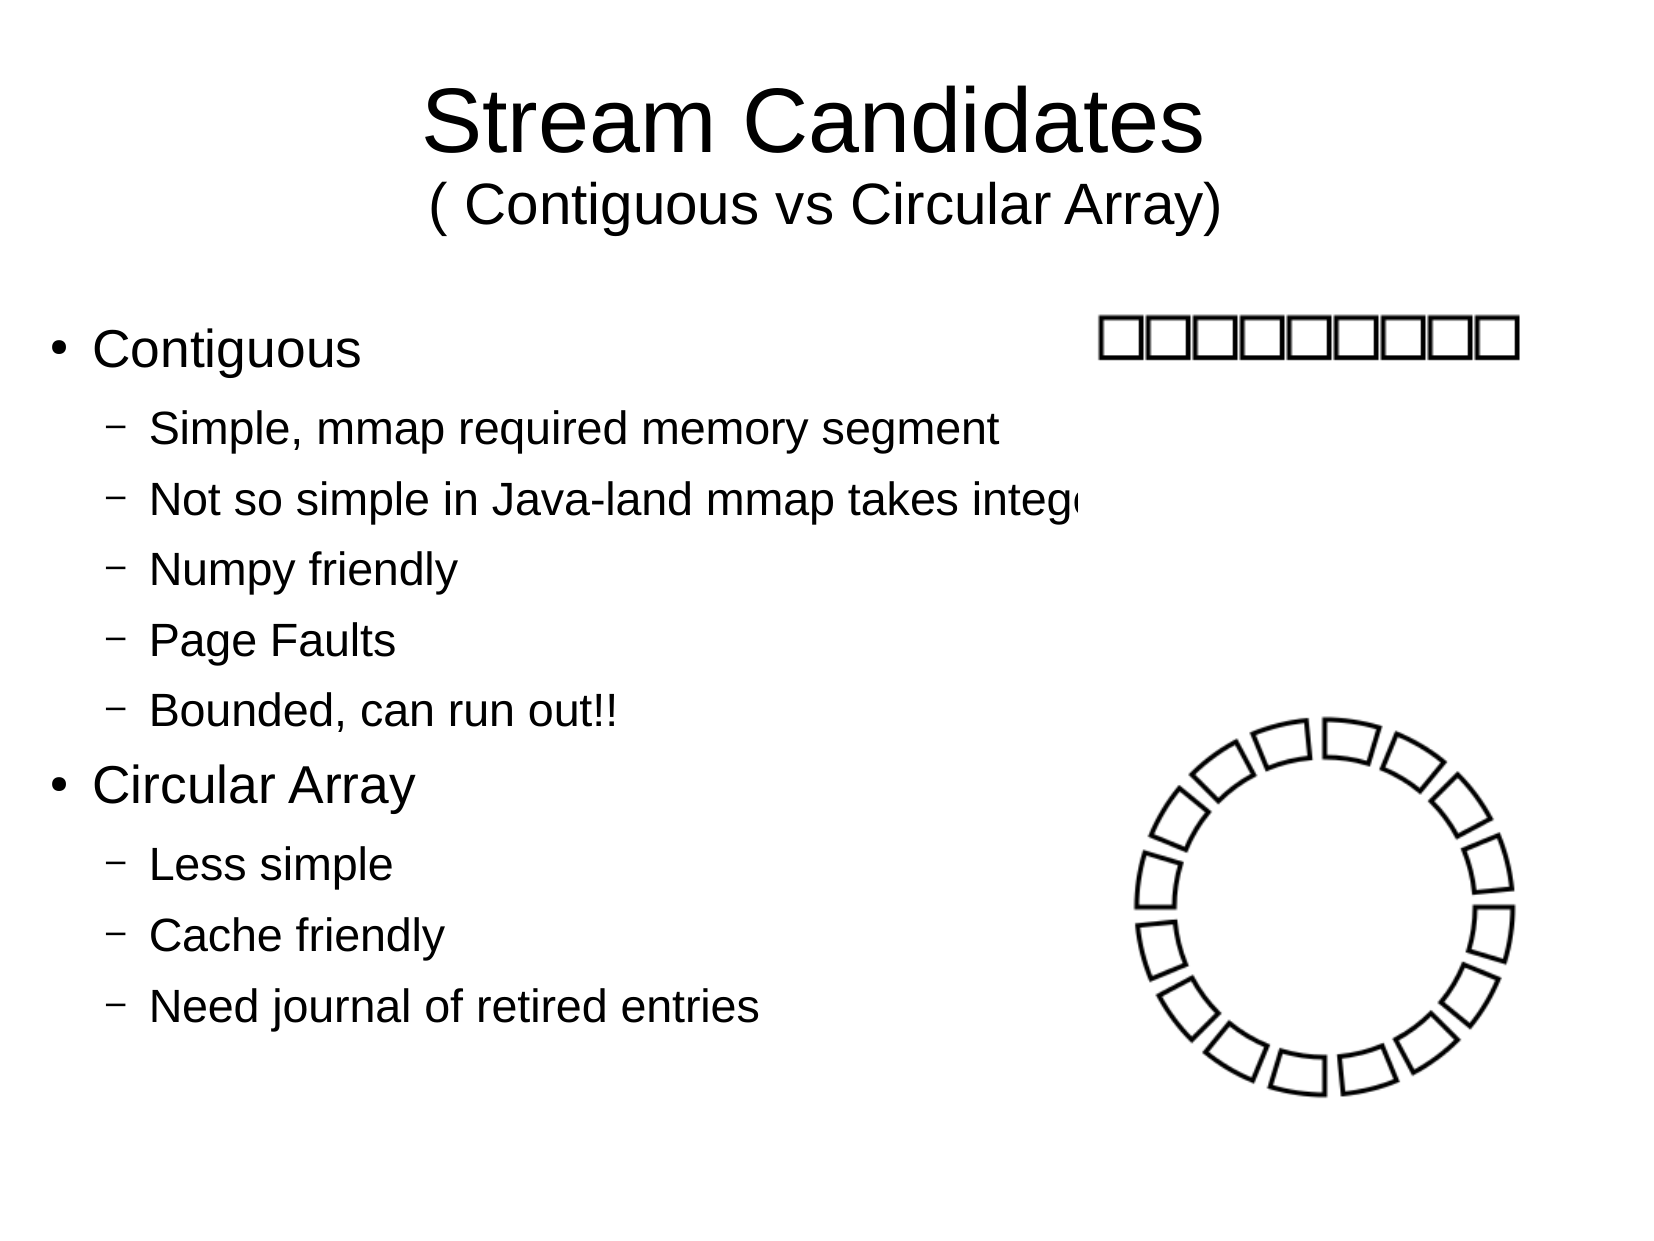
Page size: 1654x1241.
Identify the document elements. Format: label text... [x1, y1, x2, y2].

picture [1078, 271, 1560, 1142]
list Contiguous Simple, mmap required memory segment Not so simple in Java-land mmap takes integer :-( Numpy friendly Page Faults Bounded, can run out!! Circular Array Less simple Cache friendly Need journal of retired entries [35, 318, 1090, 1039]
title Stream Candidates ( Contiguous vs Circular Array) [82, 49, 1571, 257]
